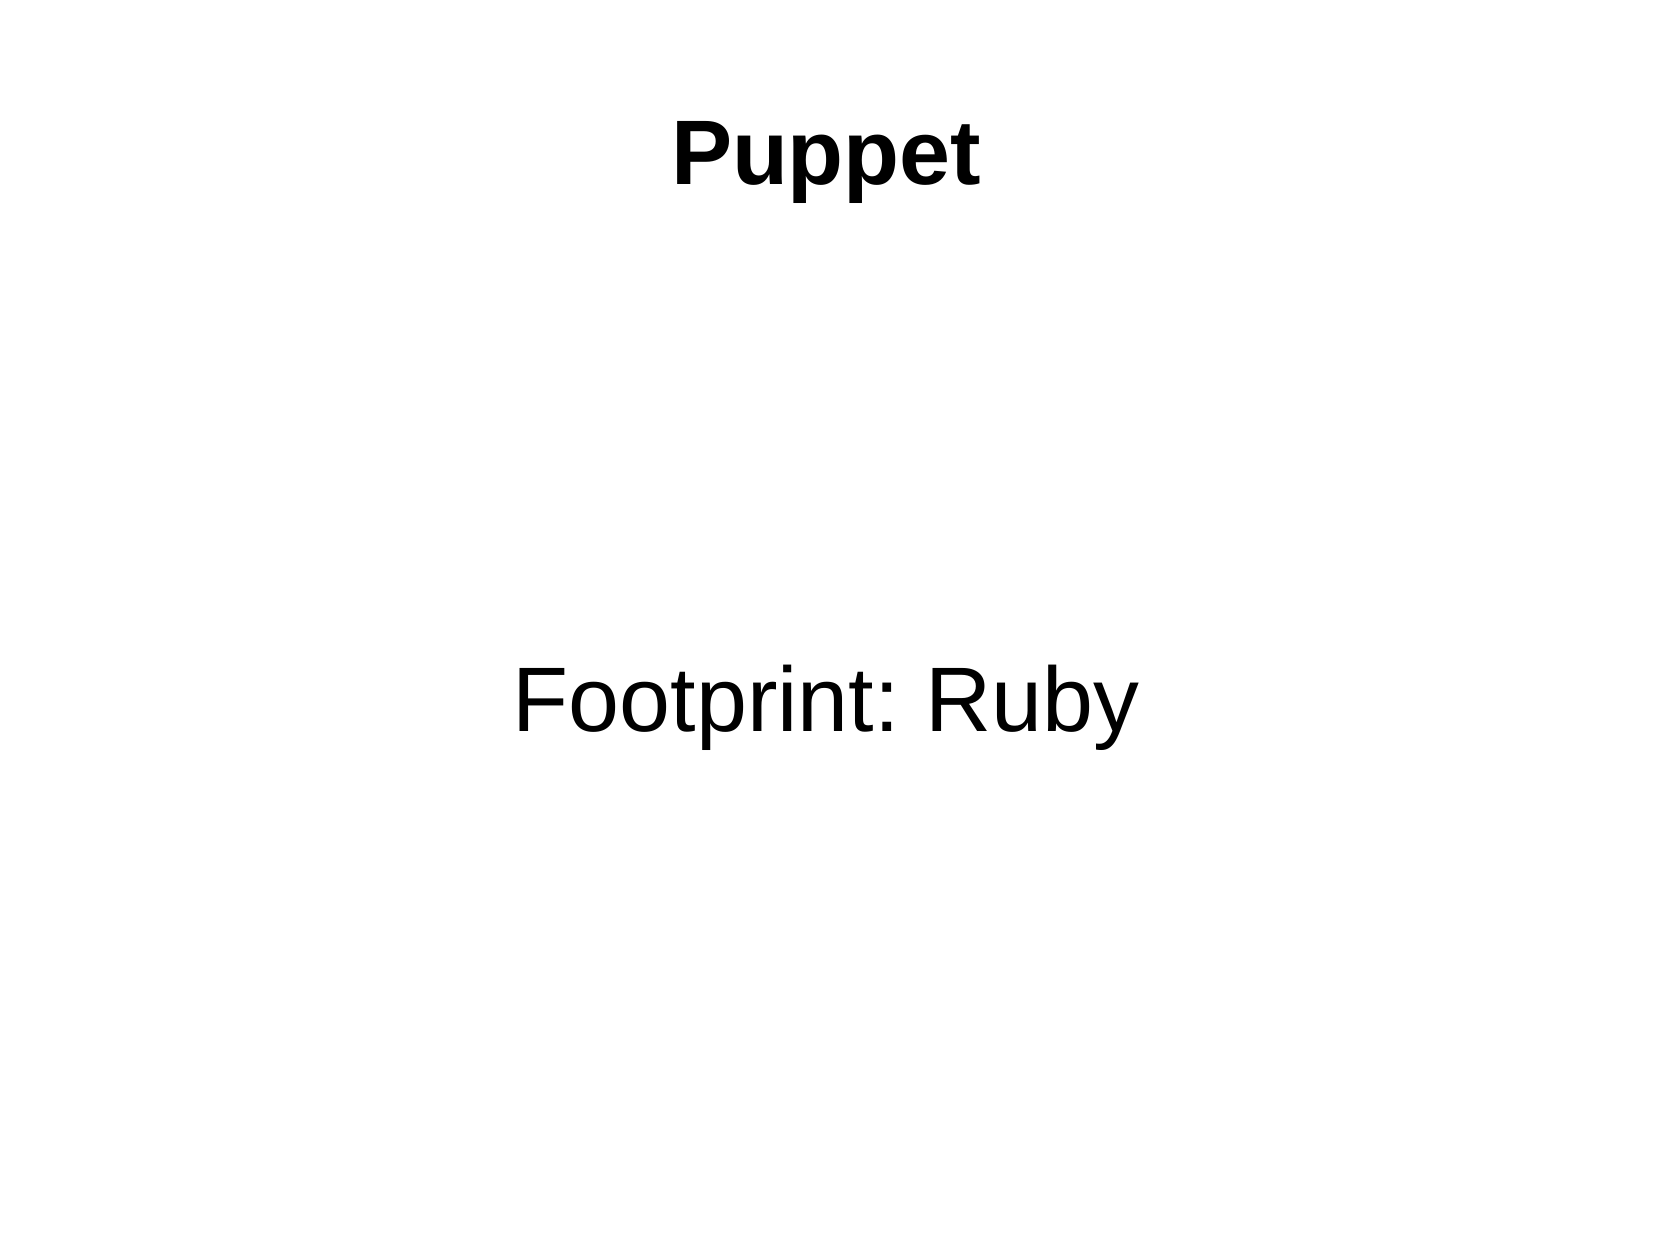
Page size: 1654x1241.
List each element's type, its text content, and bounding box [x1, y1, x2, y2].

title Puppet [82, 49, 1571, 257]
subtitle Footprint: Ruby [82, 290, 1571, 1109]
